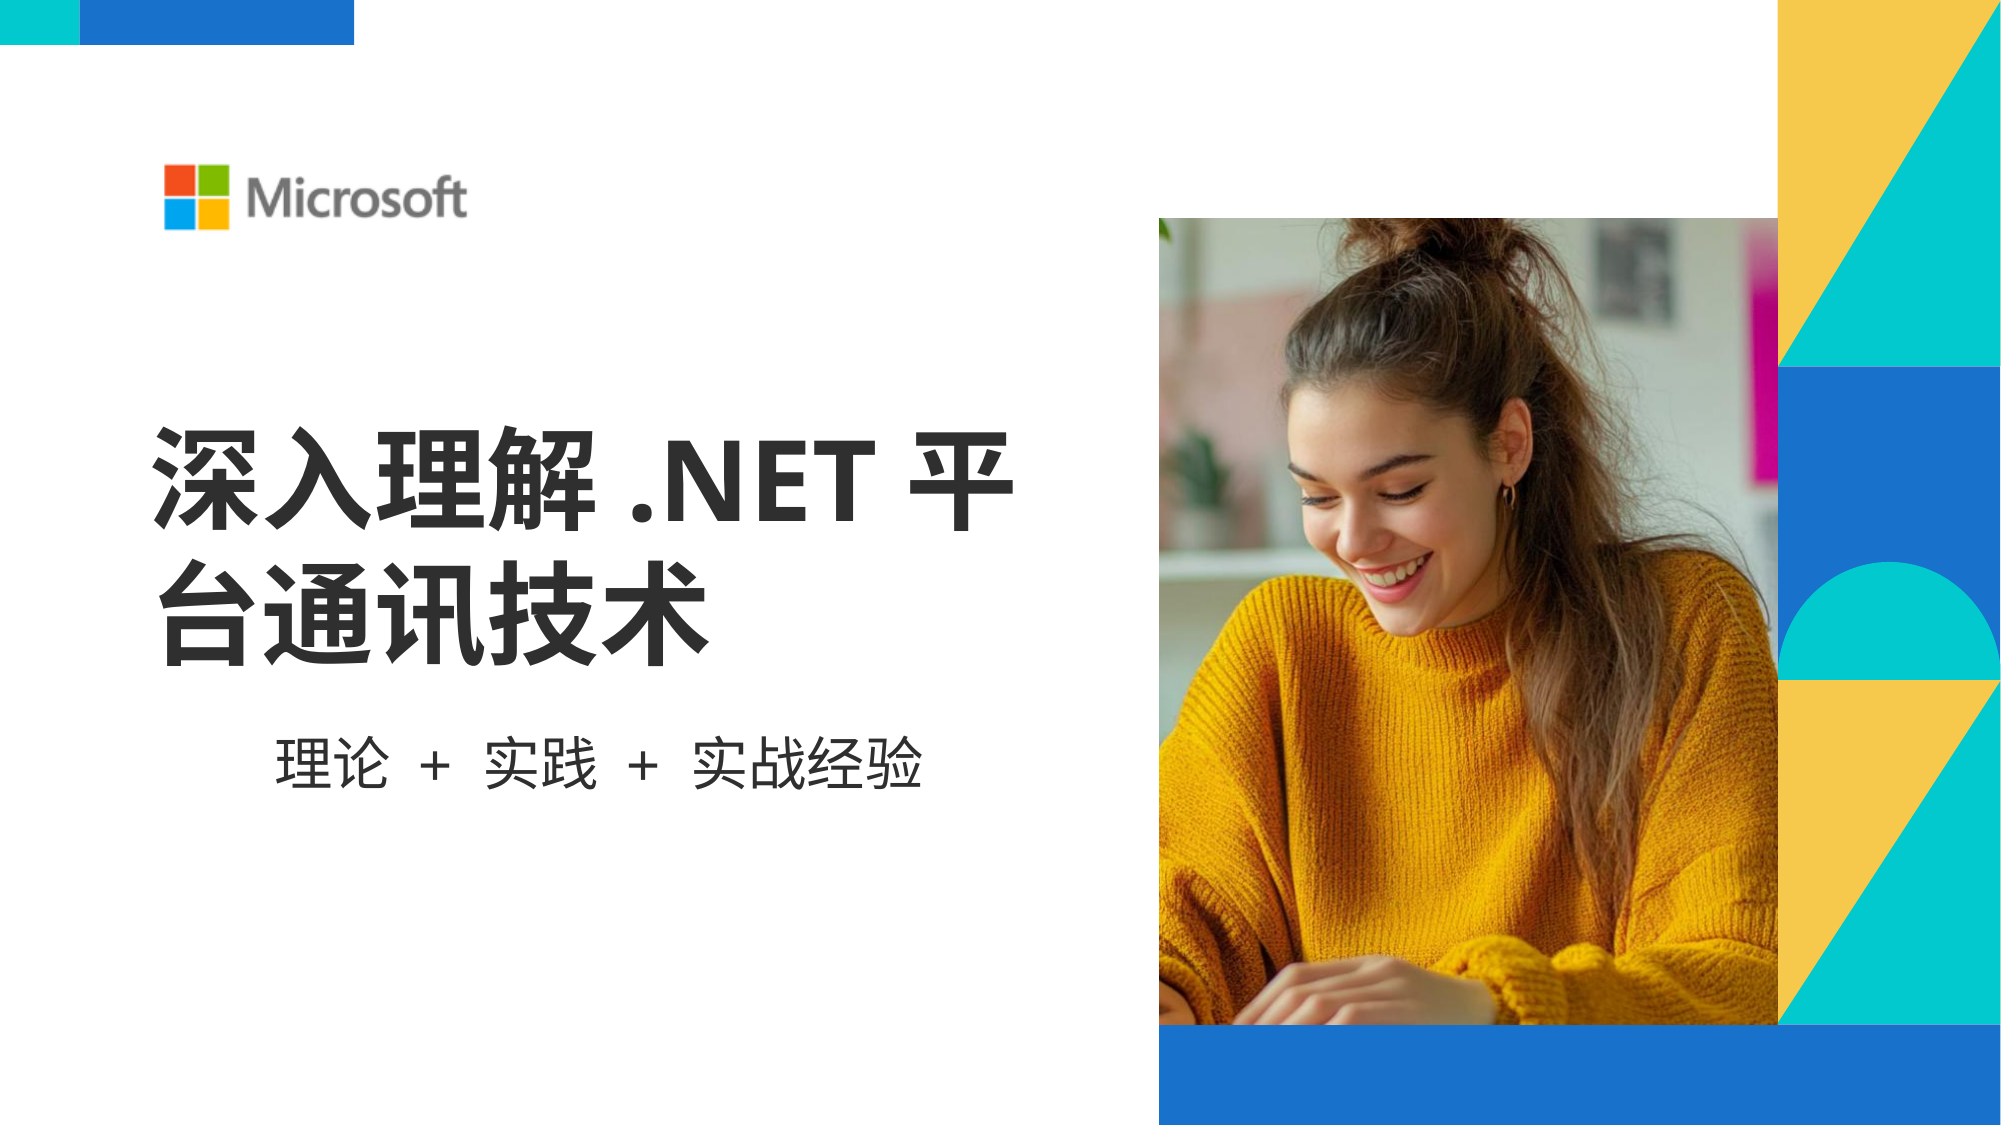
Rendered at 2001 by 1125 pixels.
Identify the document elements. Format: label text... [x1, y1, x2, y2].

subtitle 理论 + 实践 + 实战经验 [105, 727, 1093, 827]
title 深入理解.NET平台通讯技术 [149, 79, 1105, 680]
picture [1159, 218, 1778, 1025]
picture [83, 125, 547, 273]
